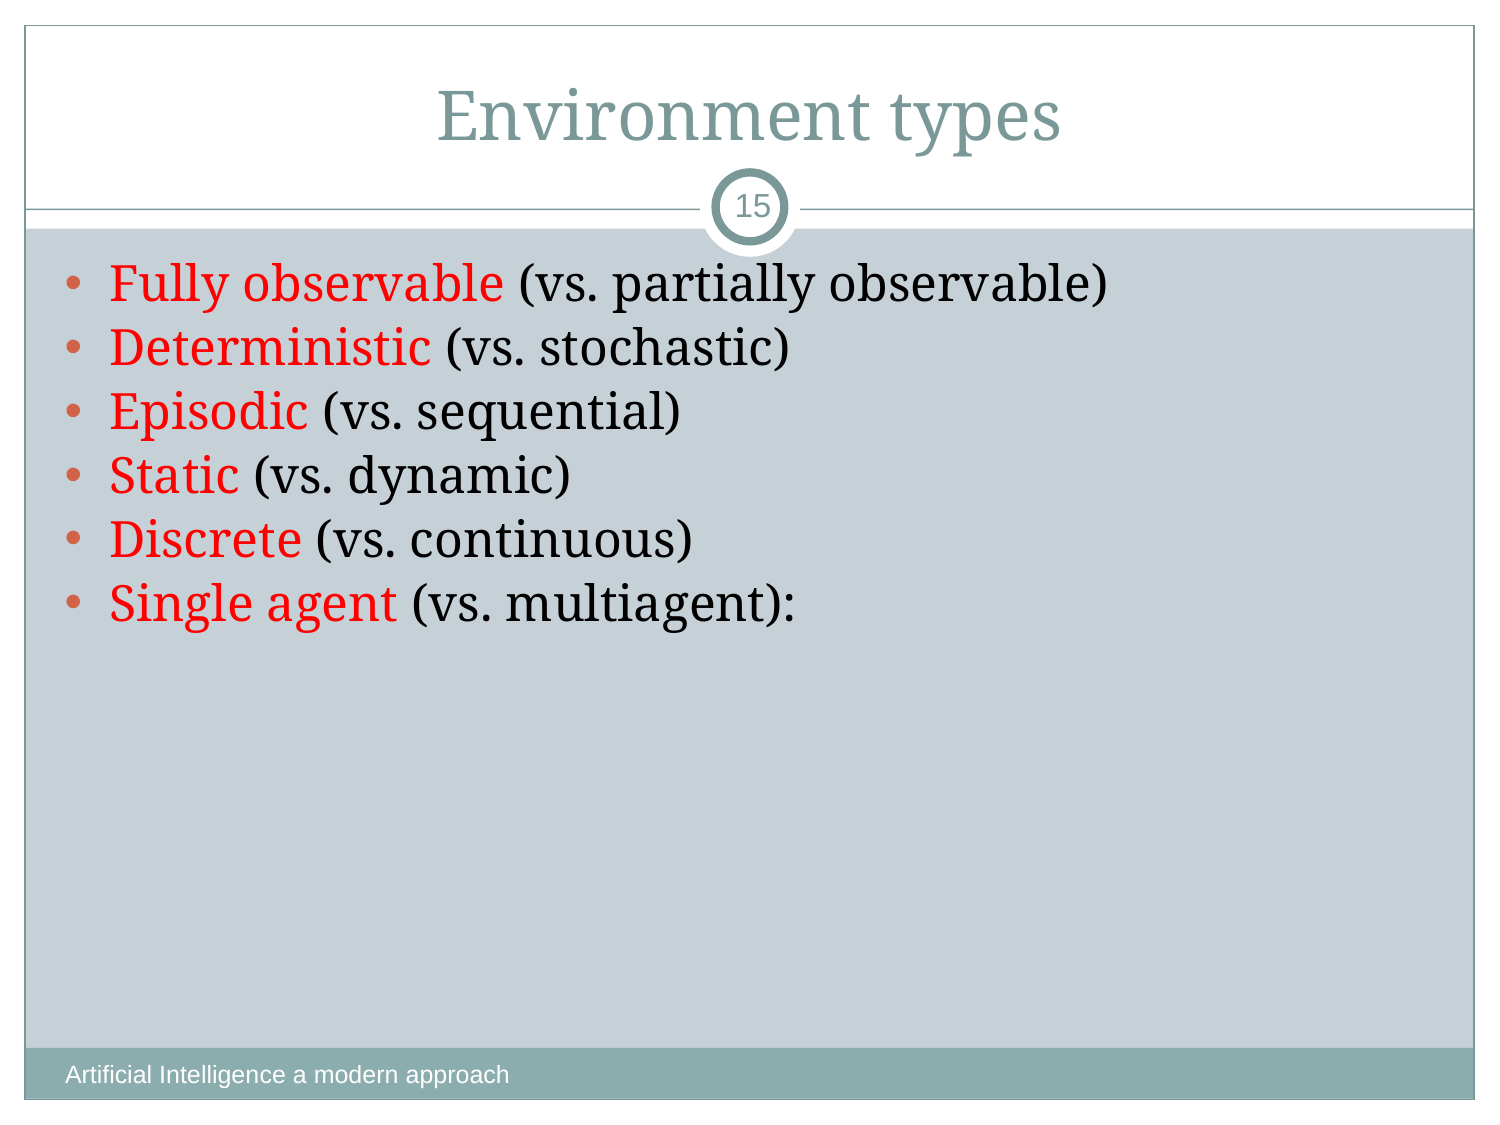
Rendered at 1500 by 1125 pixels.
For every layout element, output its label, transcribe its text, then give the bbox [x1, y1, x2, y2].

title Environment types [49, 37, 1450, 162]
text_box Artificial Intelligence a modern approach [49, 1051, 638, 1112]
text_box <number> [715, 168, 791, 241]
list Fully observable (vs. partially observable) Deterministic (vs. stochastic) Episodic (vs. sequential) Static (vs. dynamic) Discrete (vs. continuous) Single agent (vs. multiagent): [49, 250, 1445, 1001]
